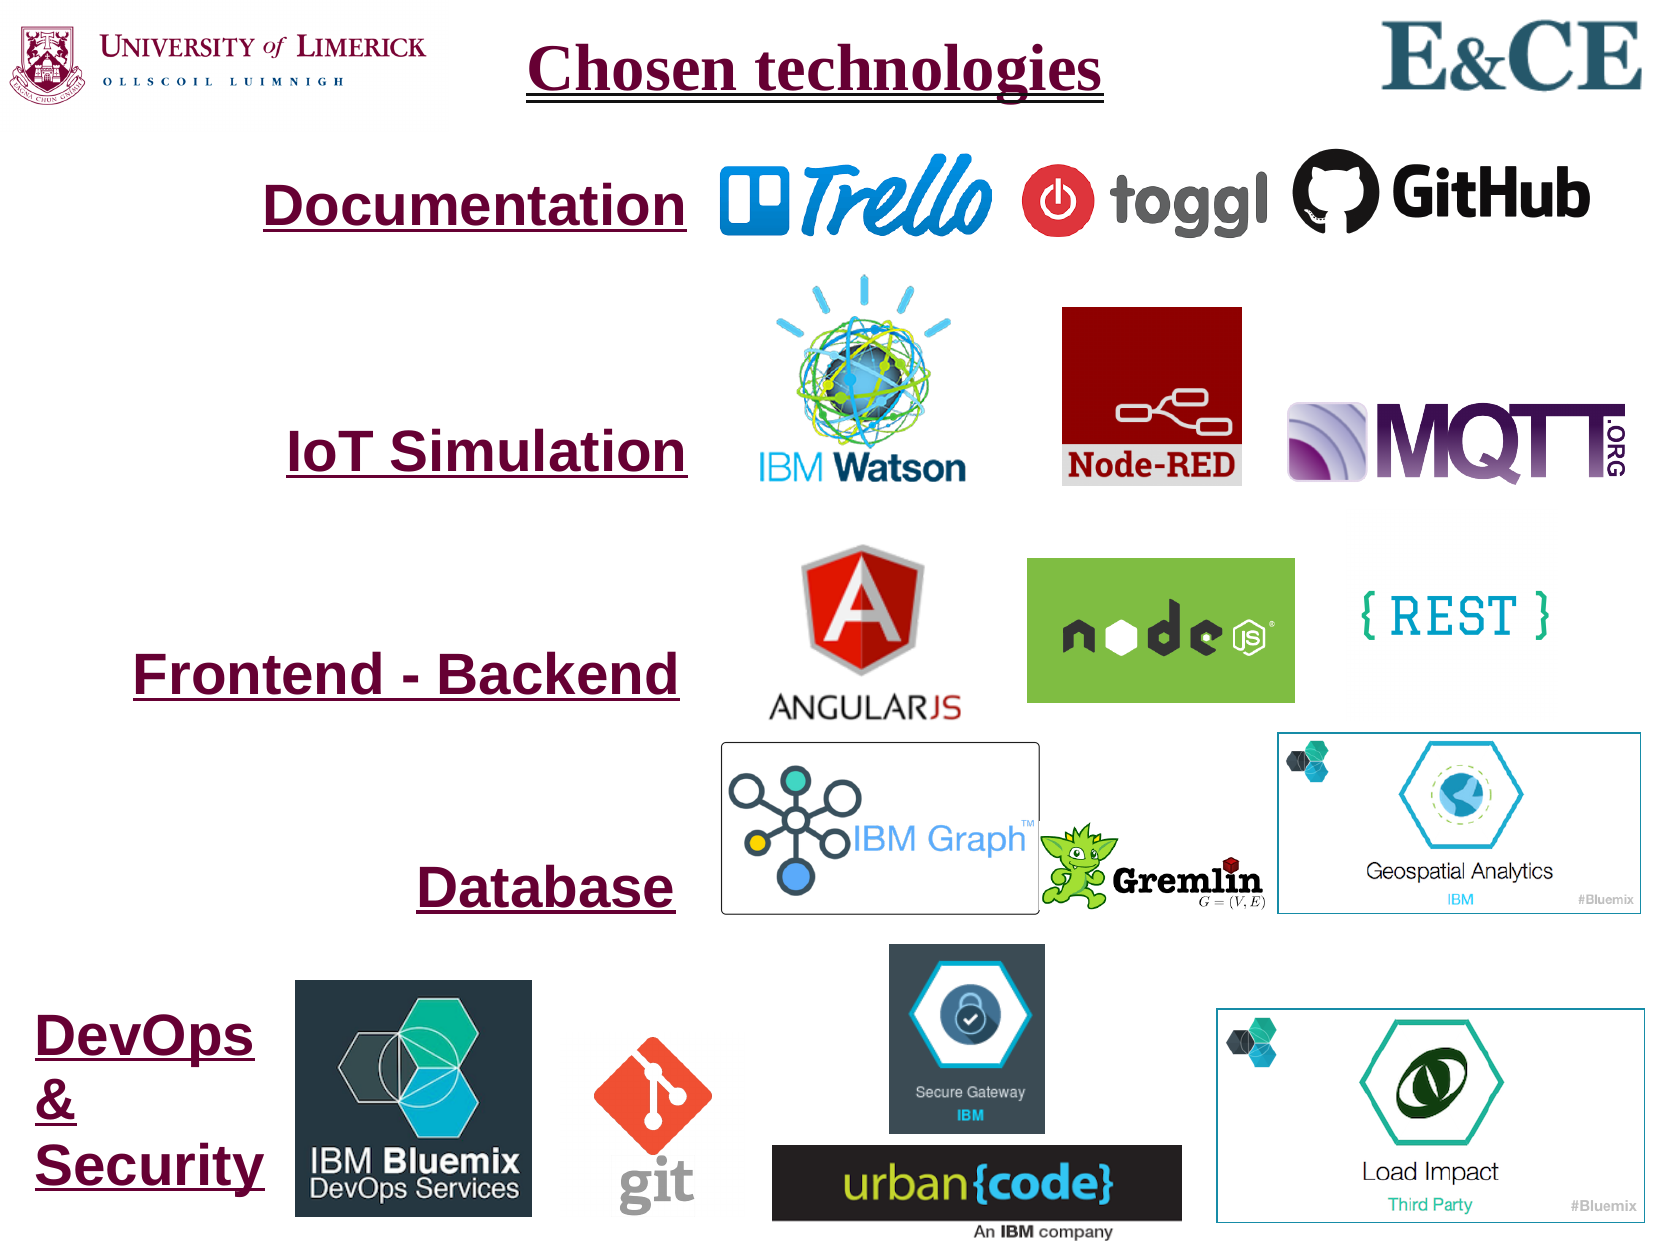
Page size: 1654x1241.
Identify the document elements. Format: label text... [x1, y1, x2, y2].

picture [1277, 732, 1641, 914]
picture [560, 1032, 745, 1217]
picture [1062, 307, 1242, 486]
picture [1287, 402, 1625, 485]
picture [772, 1145, 1182, 1241]
picture [1216, 1008, 1645, 1223]
picture [1027, 558, 1295, 703]
text_box Database [401, 847, 701, 934]
picture [744, 259, 981, 497]
picture [1560, 0, 1649, 107]
picture [720, 519, 1266, 915]
text_box Frontend - Backend [118, 634, 697, 780]
picture [702, 118, 1638, 264]
picture [1346, 509, 1558, 721]
picture [889, 944, 1045, 1134]
picture [295, 980, 532, 1217]
picture [0, 0, 70, 132]
text_box DevOps & Security [19, 994, 295, 1205]
text_box Documentation [248, 165, 733, 311]
text_box IoT Simulation [271, 411, 709, 557]
title Chosen technologies [70, 0, 1560, 143]
